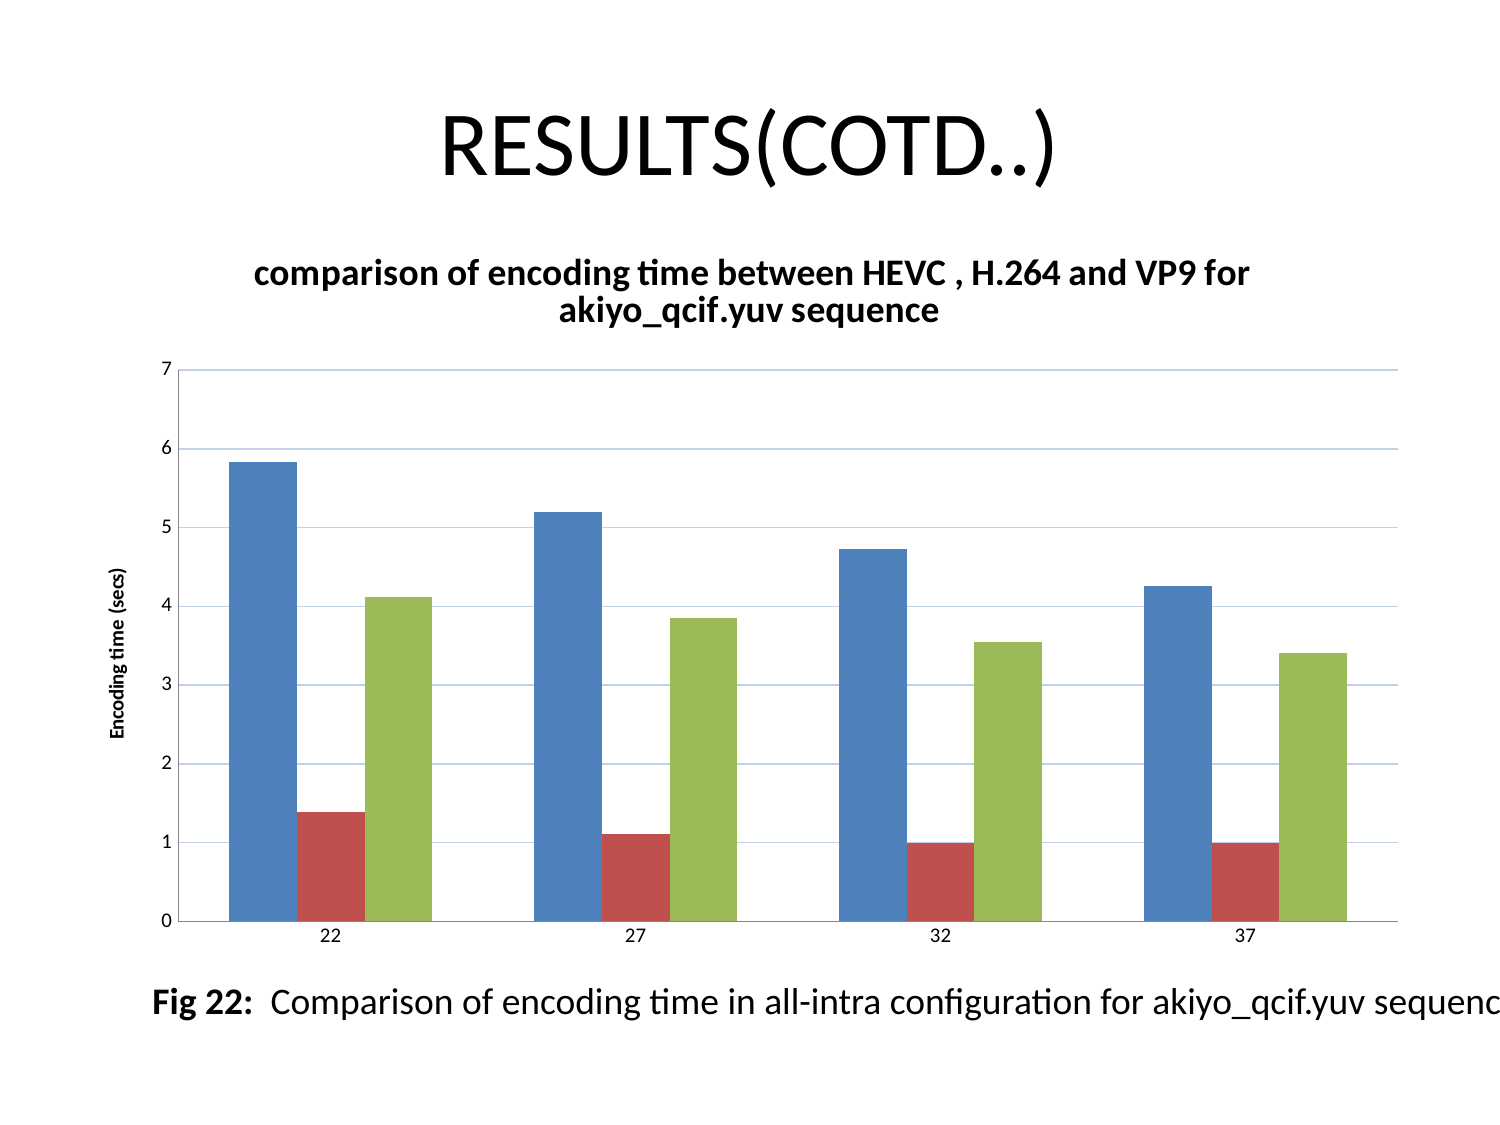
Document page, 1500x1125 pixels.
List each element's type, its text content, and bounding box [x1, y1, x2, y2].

chart [75, 224, 1425, 963]
text_box Fig 22: Comparison of encoding time in all-intra configuration for akiyo_qcif.yuv sequence [137, 924, 1500, 1075]
title Results(cotd..) [75, 45, 1425, 224]
